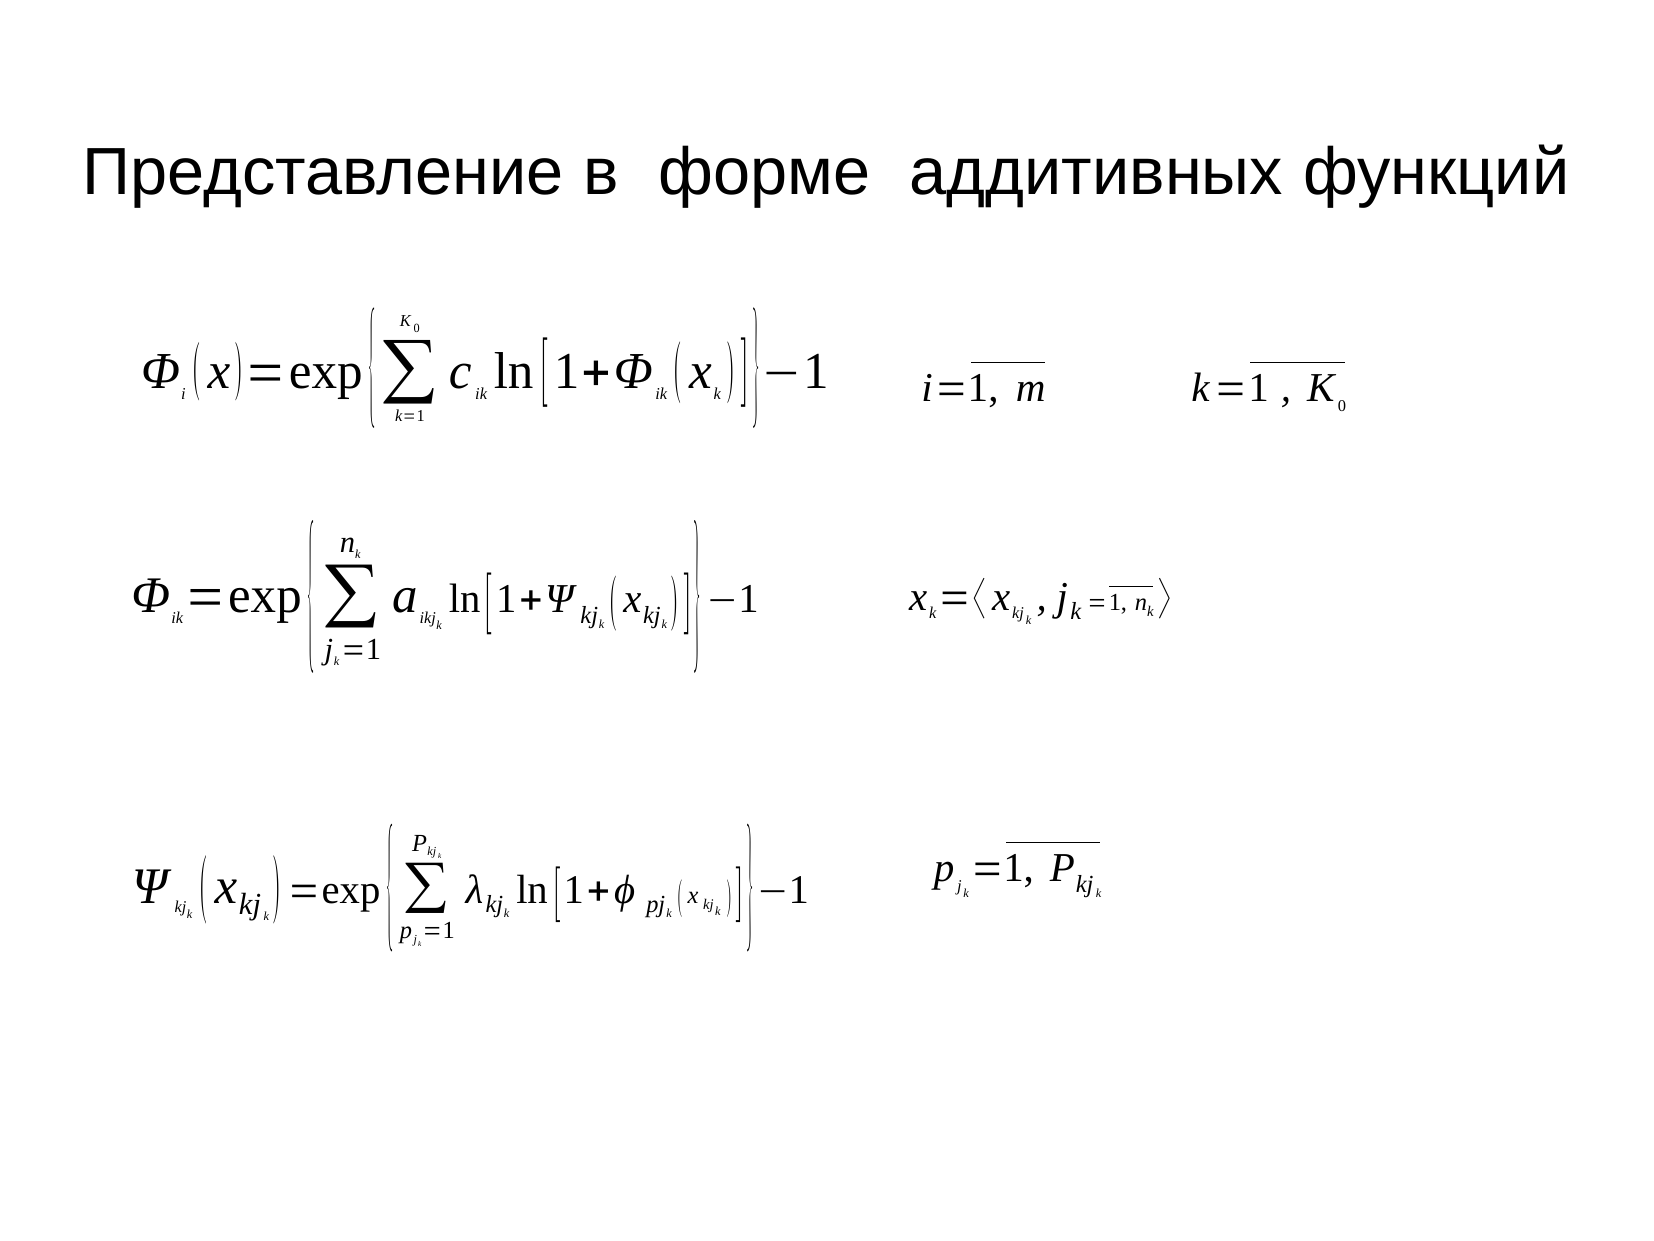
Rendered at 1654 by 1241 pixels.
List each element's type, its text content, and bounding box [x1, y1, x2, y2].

title Представление в форме аддитивных функций [82, 49, 1571, 257]
chart [1185, 360, 1355, 414]
chart [915, 360, 1055, 411]
chart [125, 517, 767, 676]
chart [125, 823, 818, 955]
chart [923, 840, 1110, 900]
chart [135, 306, 838, 432]
chart [900, 573, 1181, 628]
